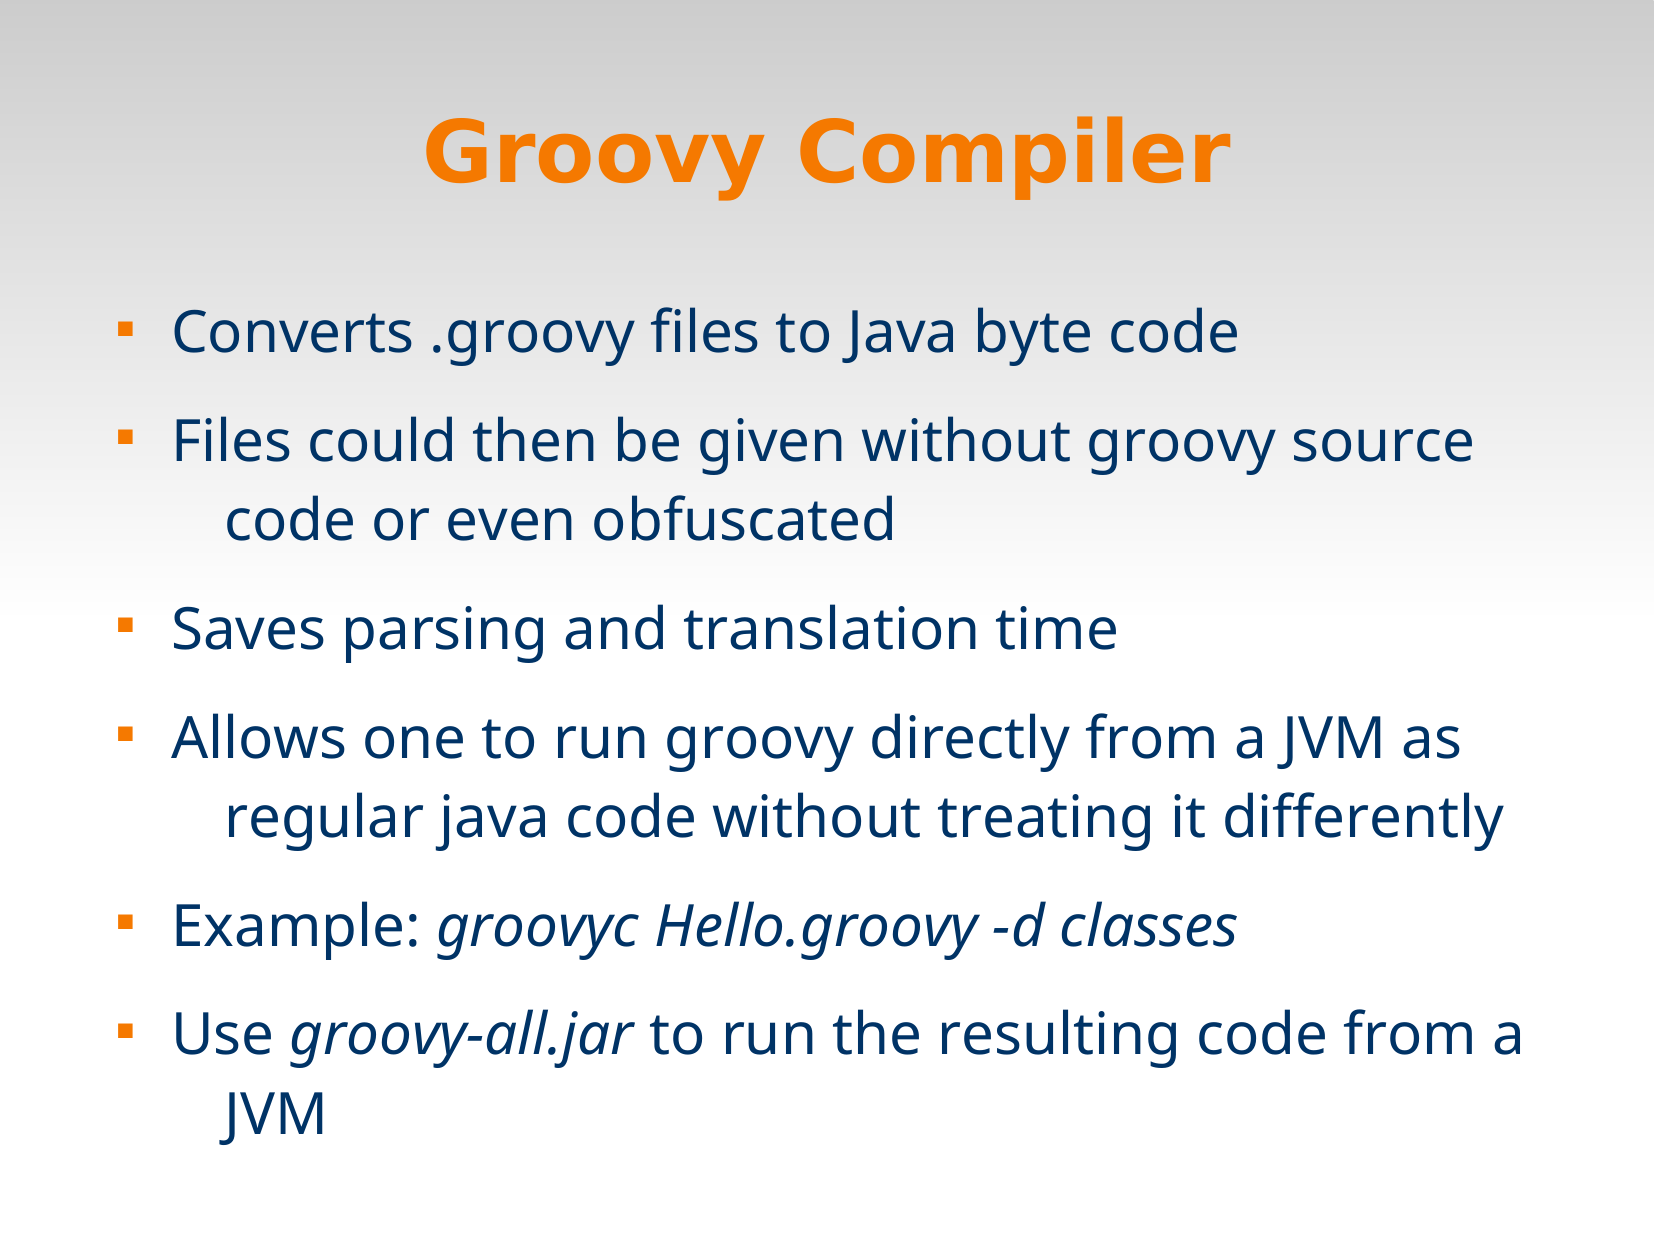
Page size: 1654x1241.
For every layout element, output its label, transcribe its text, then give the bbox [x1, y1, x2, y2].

list Converts .groovy files to Java byte code Files could then be given without groovy source code or even obfuscated Saves parsing and translation time Allows one to run groovy directly from a JVM as regular java code without treating it differently Example: groovyc Hello.groovy -d classes Use groovy-all.jar to run the resulting code from a JVM [82, 290, 1571, 1116]
title Groovy Compiler [82, 49, 1571, 257]
